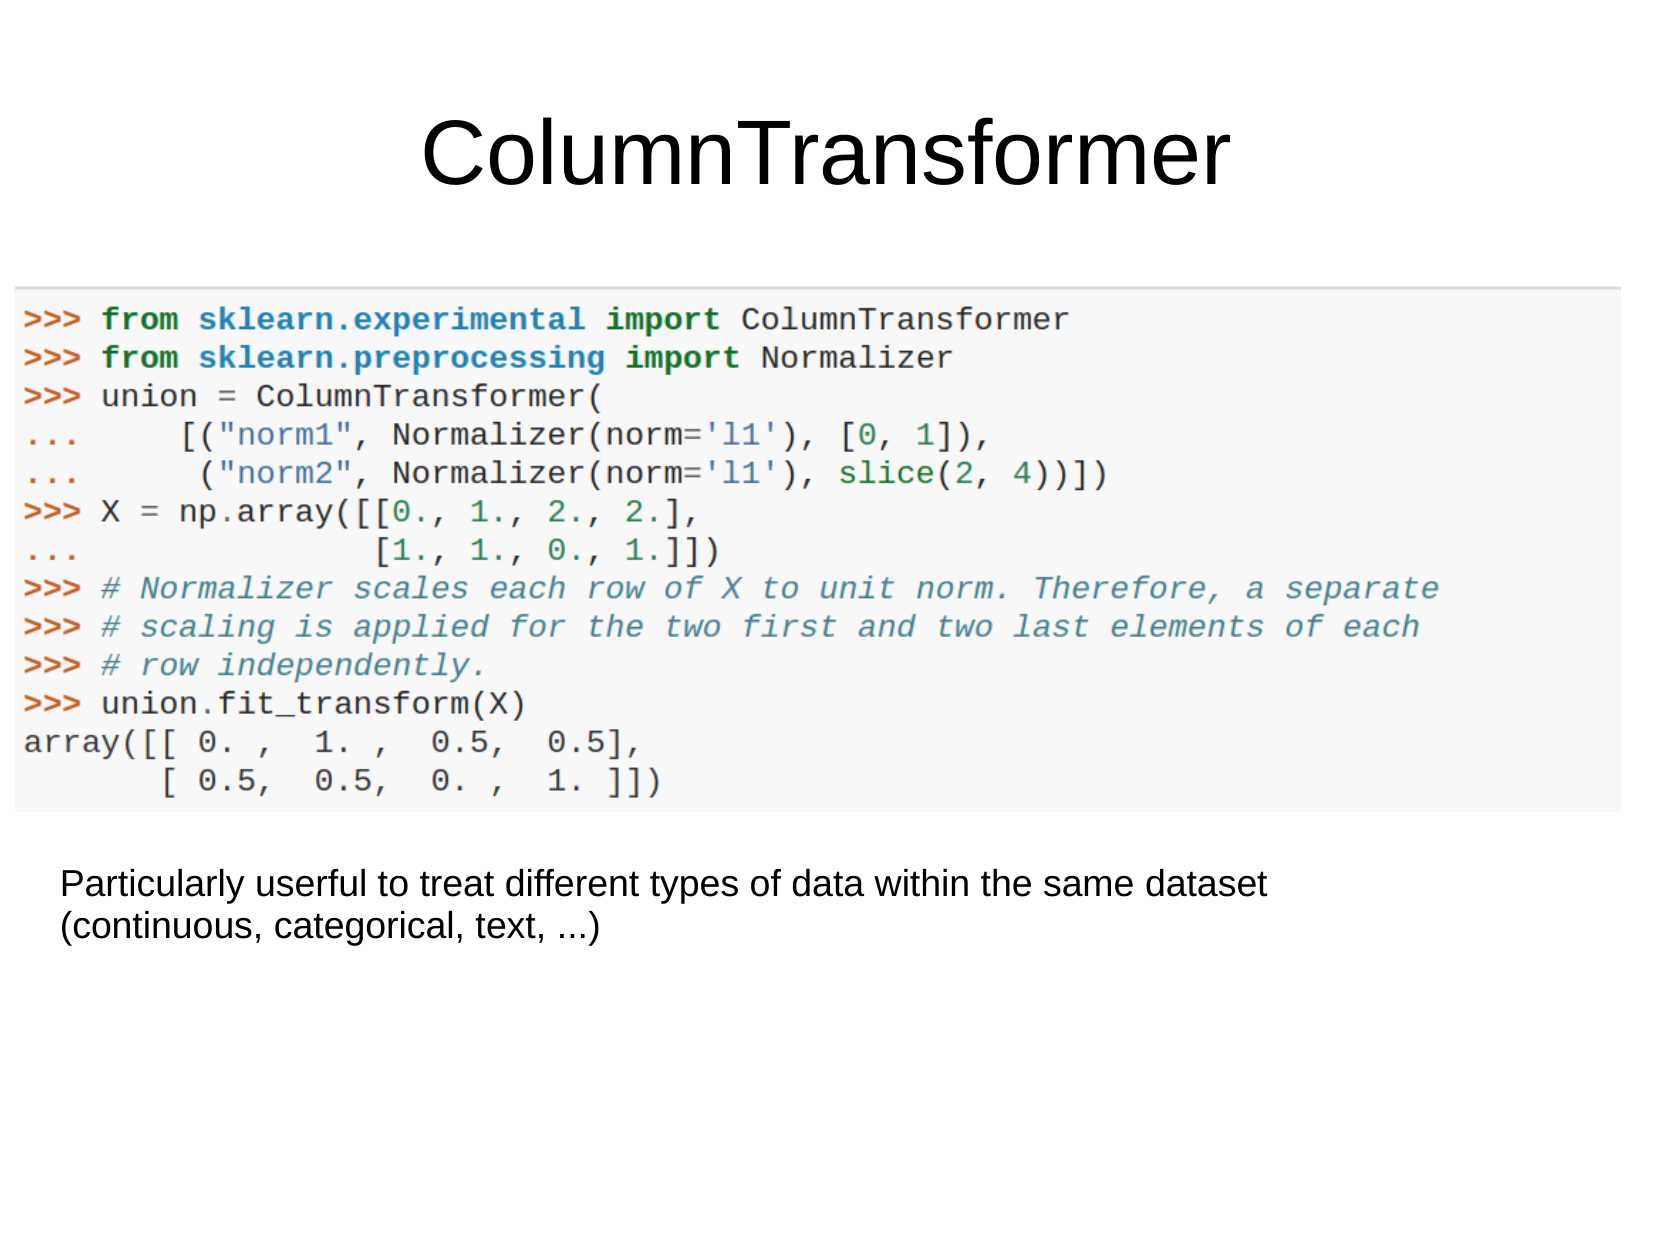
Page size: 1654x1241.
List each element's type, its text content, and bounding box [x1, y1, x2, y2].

picture [15, 284, 1621, 812]
title ColumnTransformer [82, 49, 1571, 257]
text_box Particularly userful to treat different types of data within the same dataset (continuous, categorical, text, ...) [45, 855, 1284, 953]
